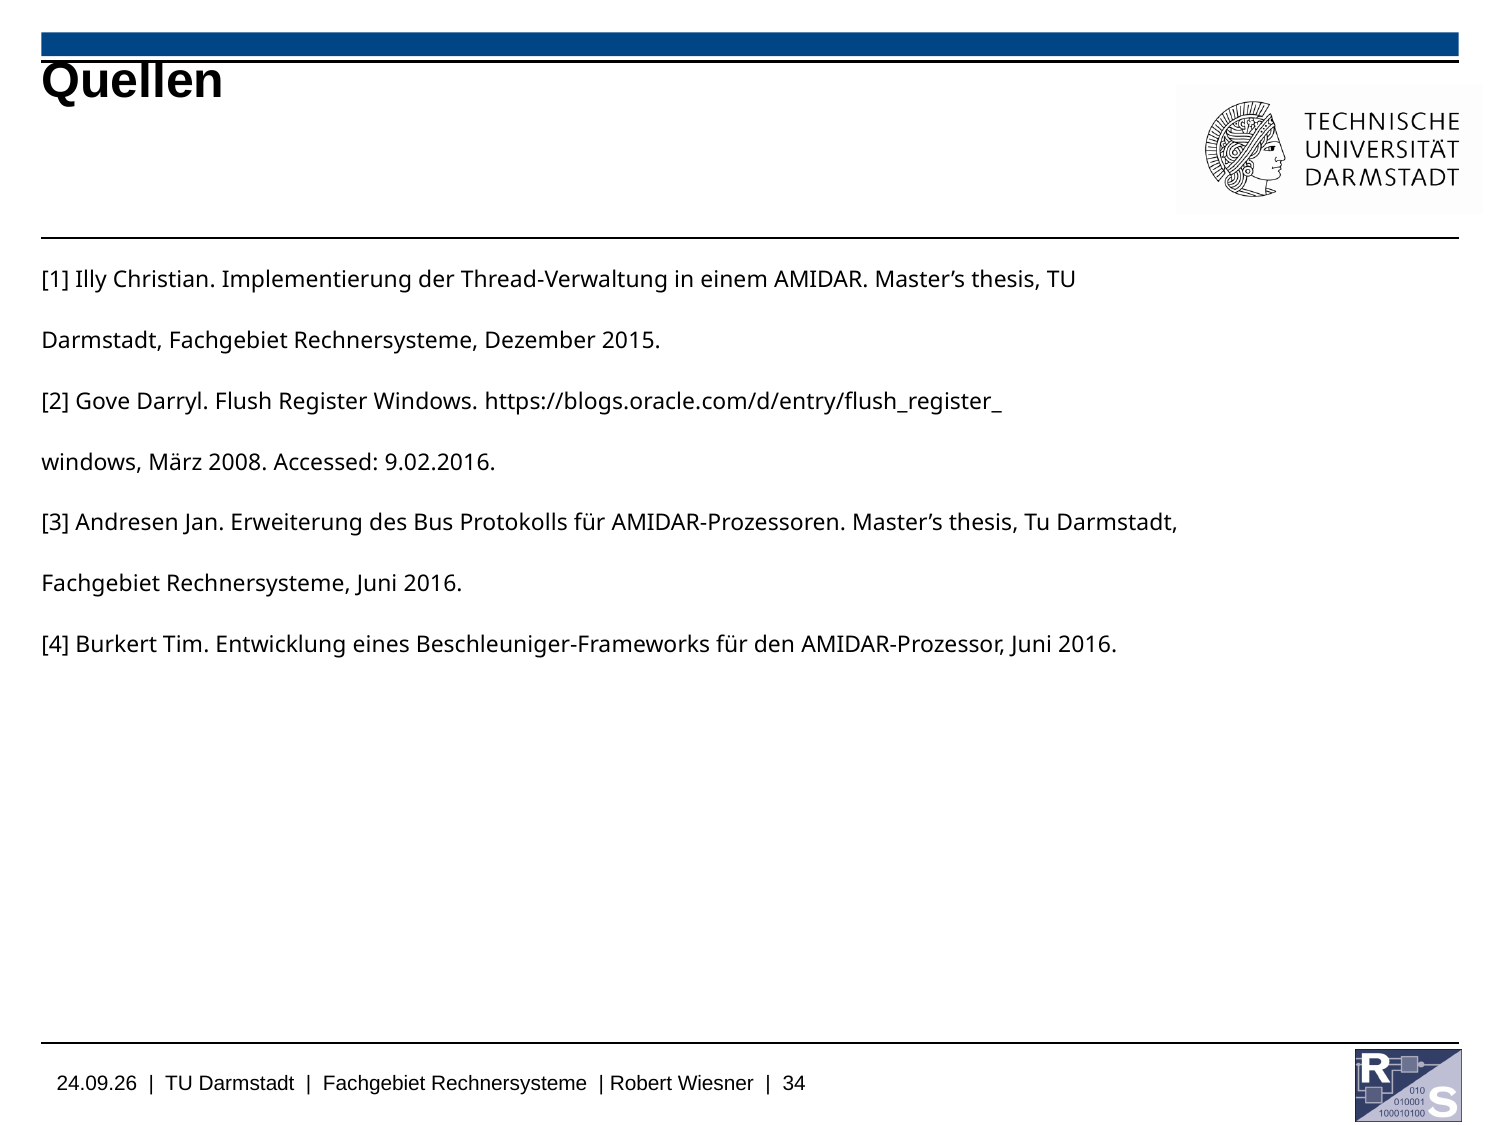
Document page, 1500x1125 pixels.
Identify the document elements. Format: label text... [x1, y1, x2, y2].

picture [1355, 1049, 1462, 1122]
title Quellen [41, 32, 1131, 183]
list [1] Illy Christian. Implementierung der Thread-Verwaltung in einem AMIDAR. Master’s thesis, TU Darmstadt, Fachgebiet Rechnersysteme, Dezember 2015. [2] Gove Darryl. Flush Register Windows. https://blogs.oracle.com/d/entry/flush_register_ windows, März 2008. Accessed: 9.02.2016. [3] Andresen Jan. Erweiterung des Bus Protokolls für AMIDAR-Prozessoren. Master’s thesis, Tu Darmstadt, Fachgebiet Rechnersysteme, Juni 2016. [4] Burkert Tim. Entwicklung eines Beschleuniger-Frameworks für den AMIDAR-Prozessor, Juni 2016. [41, 263, 1455, 1032]
